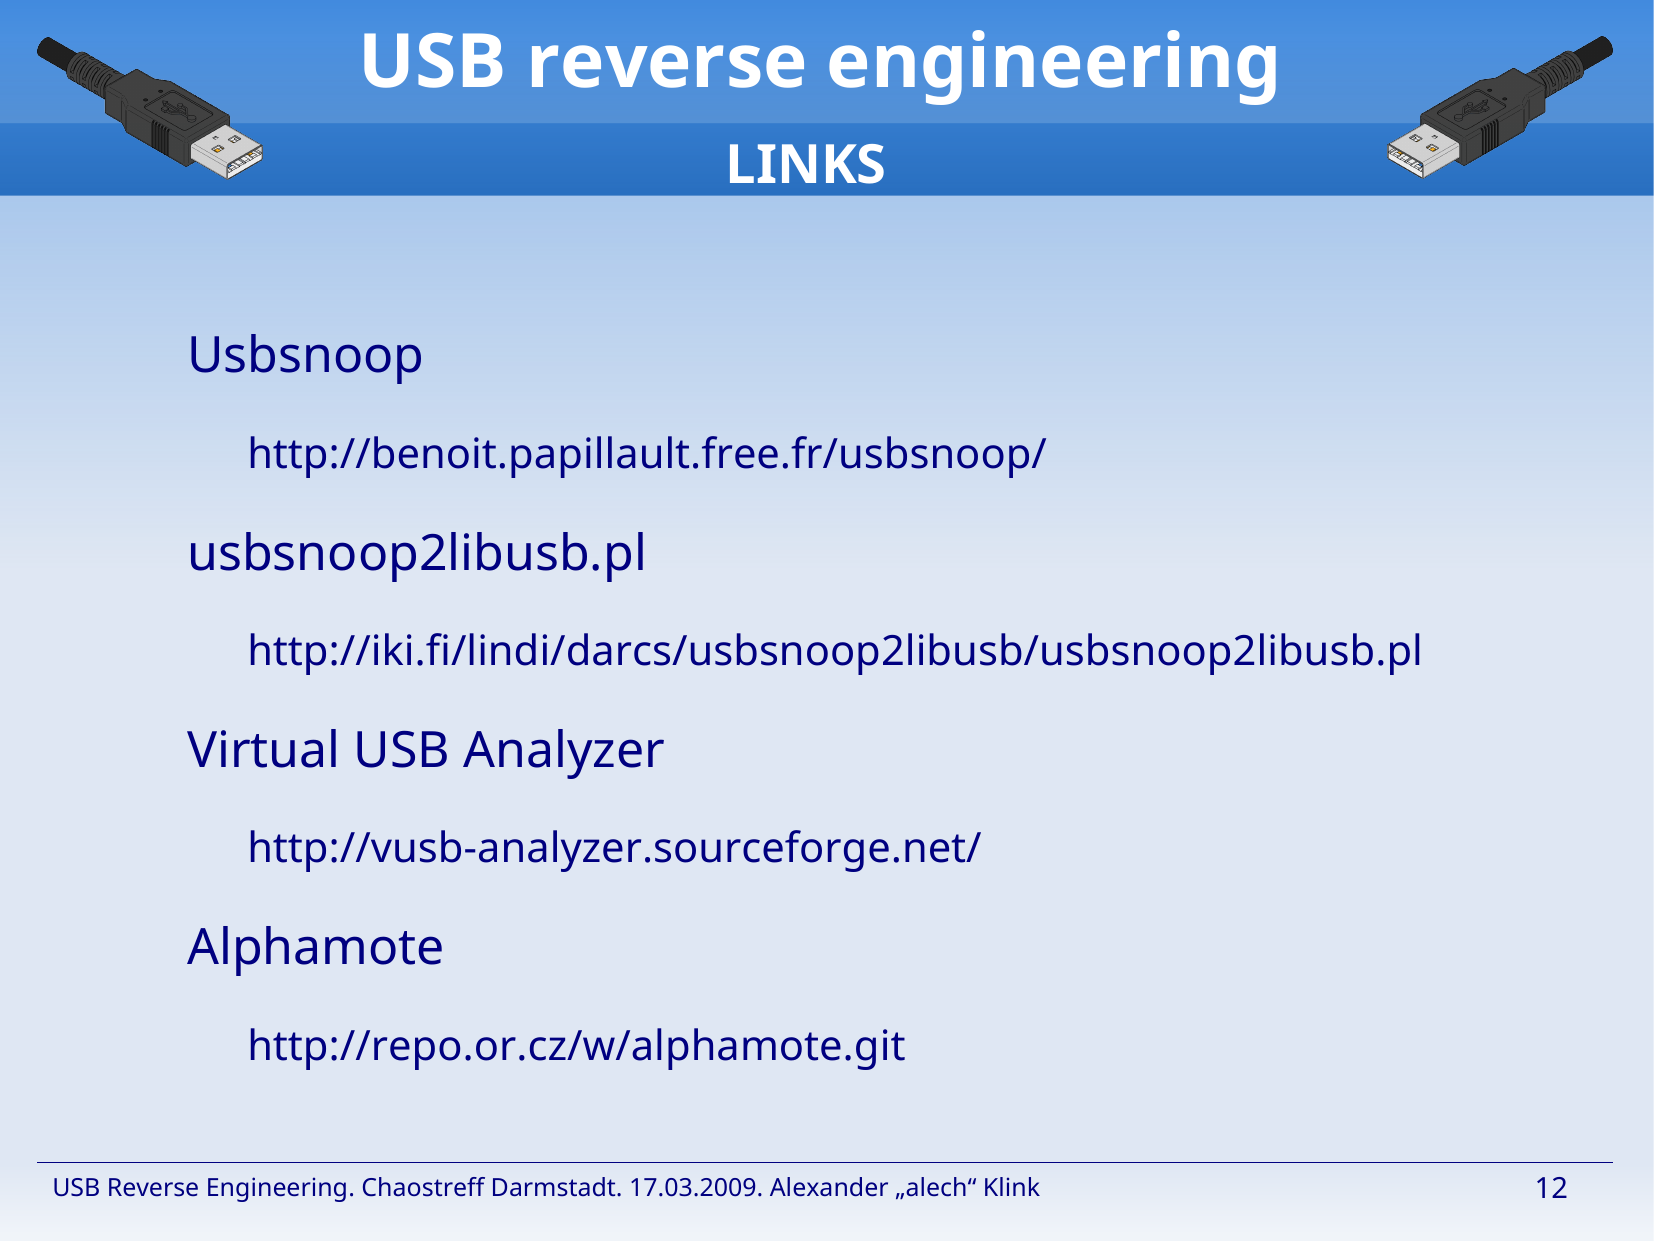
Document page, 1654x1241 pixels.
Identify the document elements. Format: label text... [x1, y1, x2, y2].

text_box LINKS [450, 118, 1163, 200]
text_box Usbsnoop http://benoit.papillault.free.fr/usbsnoop/ usbsnoop2libusb.pl http://iki.fi/lindi/darcs/usbsnoop2libusb/usbsnoop2libusb.pl Virtual USB Analyzer http://vusb-analyzer.sourceforge.net/ Alphamote http://repo.or.cz/w/alphamote.git [112, 311, 1538, 1020]
text_box [37, 1162, 151, 1220]
picture [0, 0, 1654, 1241]
text_box <number> [1553, 1159, 1654, 1230]
title USB reverse engineering [76, 0, 1565, 208]
text_box USB Reverse Engineering. Chaostreff Darmstadt. 17.03.2009. Alexander „alech“ Klink [151, 1162, 1553, 1208]
